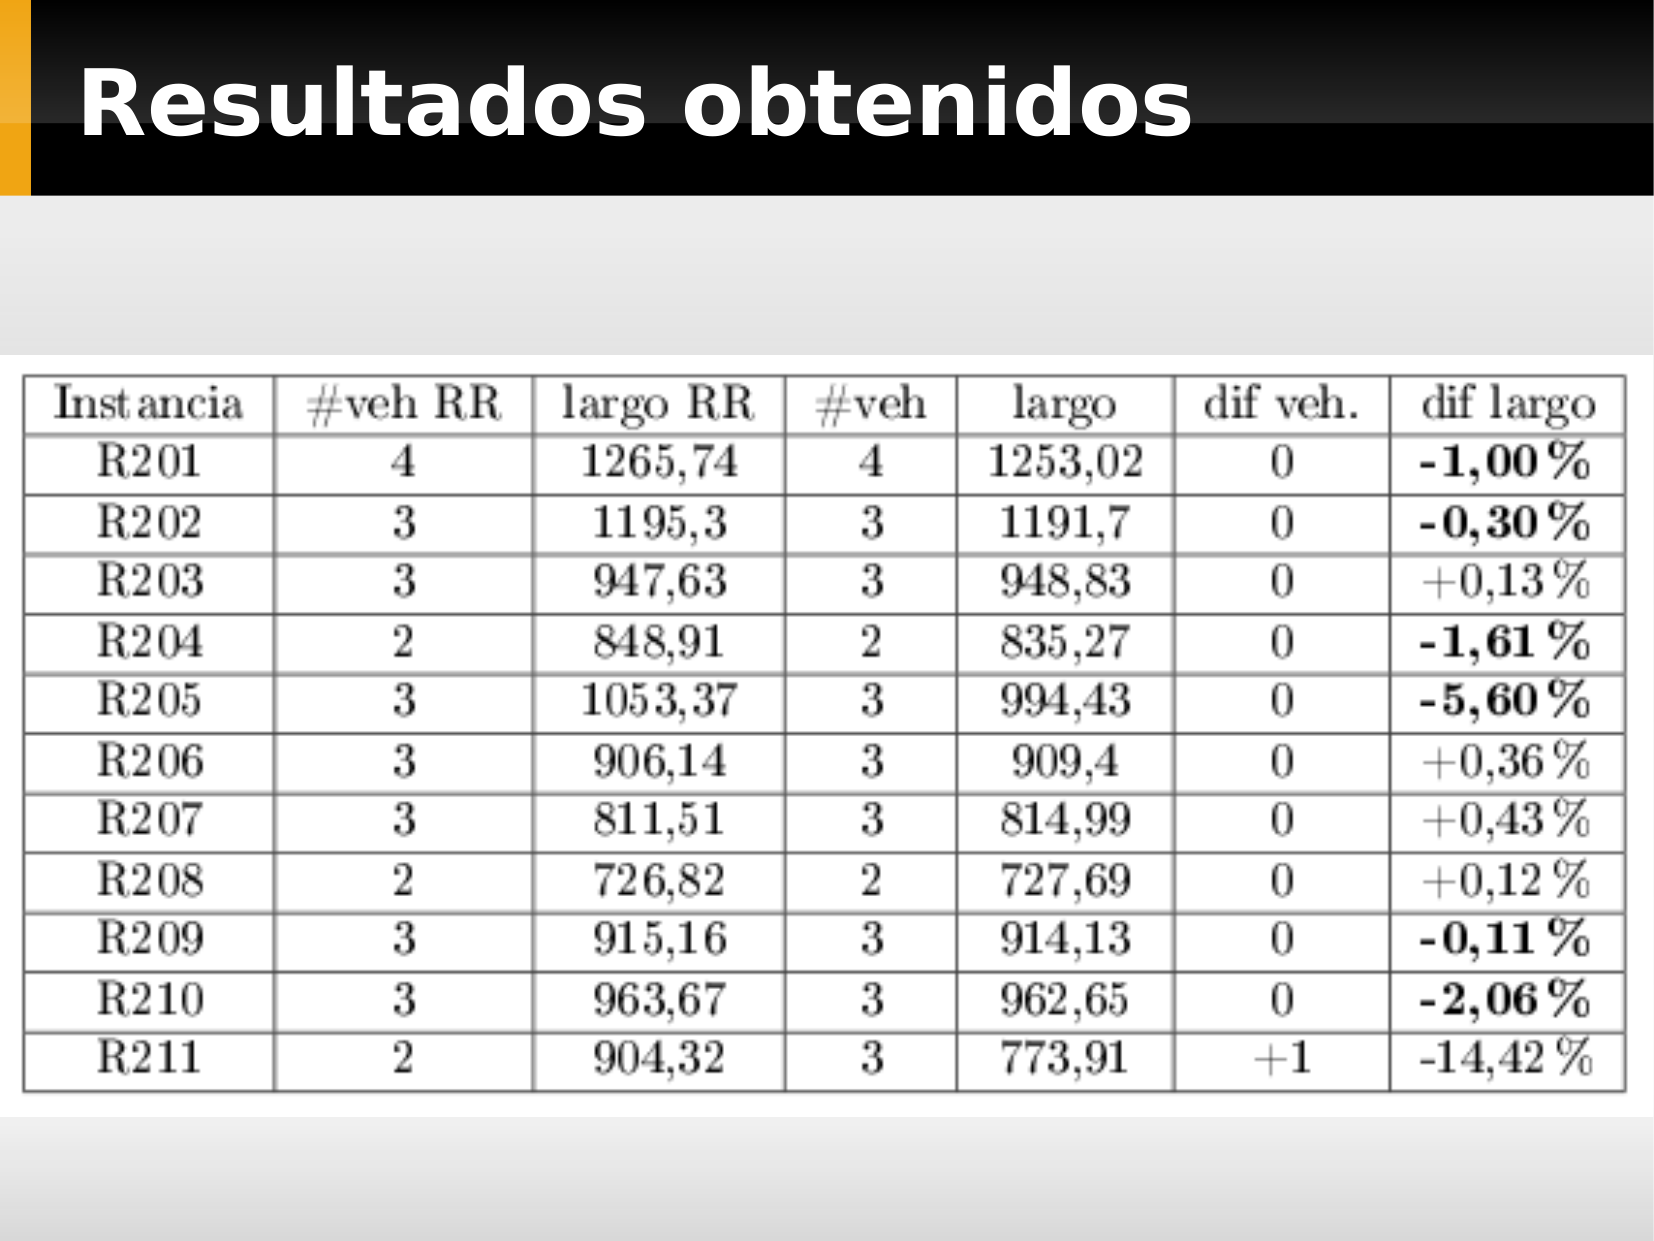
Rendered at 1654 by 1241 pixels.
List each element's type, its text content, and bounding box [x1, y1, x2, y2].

picture [0, 0, 1654, 1241]
title Resultados obtenidos [76, 0, 1565, 208]
